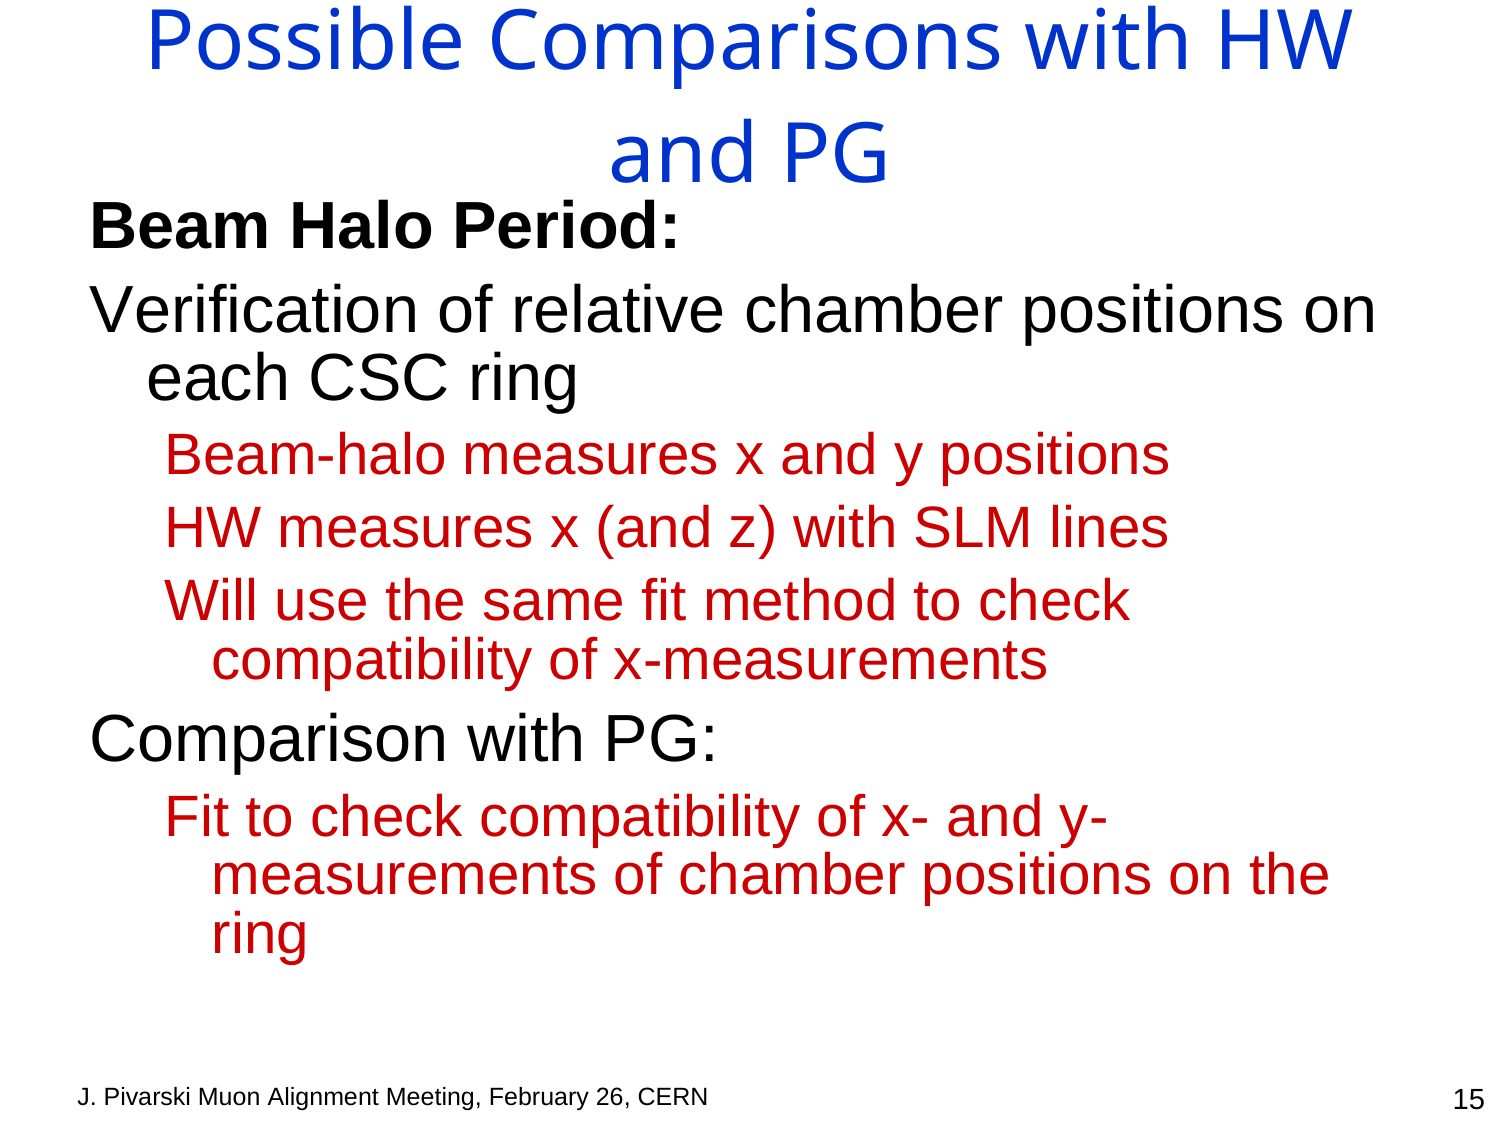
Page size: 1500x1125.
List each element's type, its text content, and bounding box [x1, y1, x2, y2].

title Possible Comparisons with HW and PG [75, 0, 1426, 187]
list Beam Halo Period: Verification of relative chamber positions on each CSC ring Beam-halo measures x and y positions HW measures x (and z) with SLM lines Will use the same fit method to check compatibility of x-measurements Comparison with PG: Fit to check compatibility of x- and y-measurements of chamber positions on the ring [75, 187, 1426, 1088]
